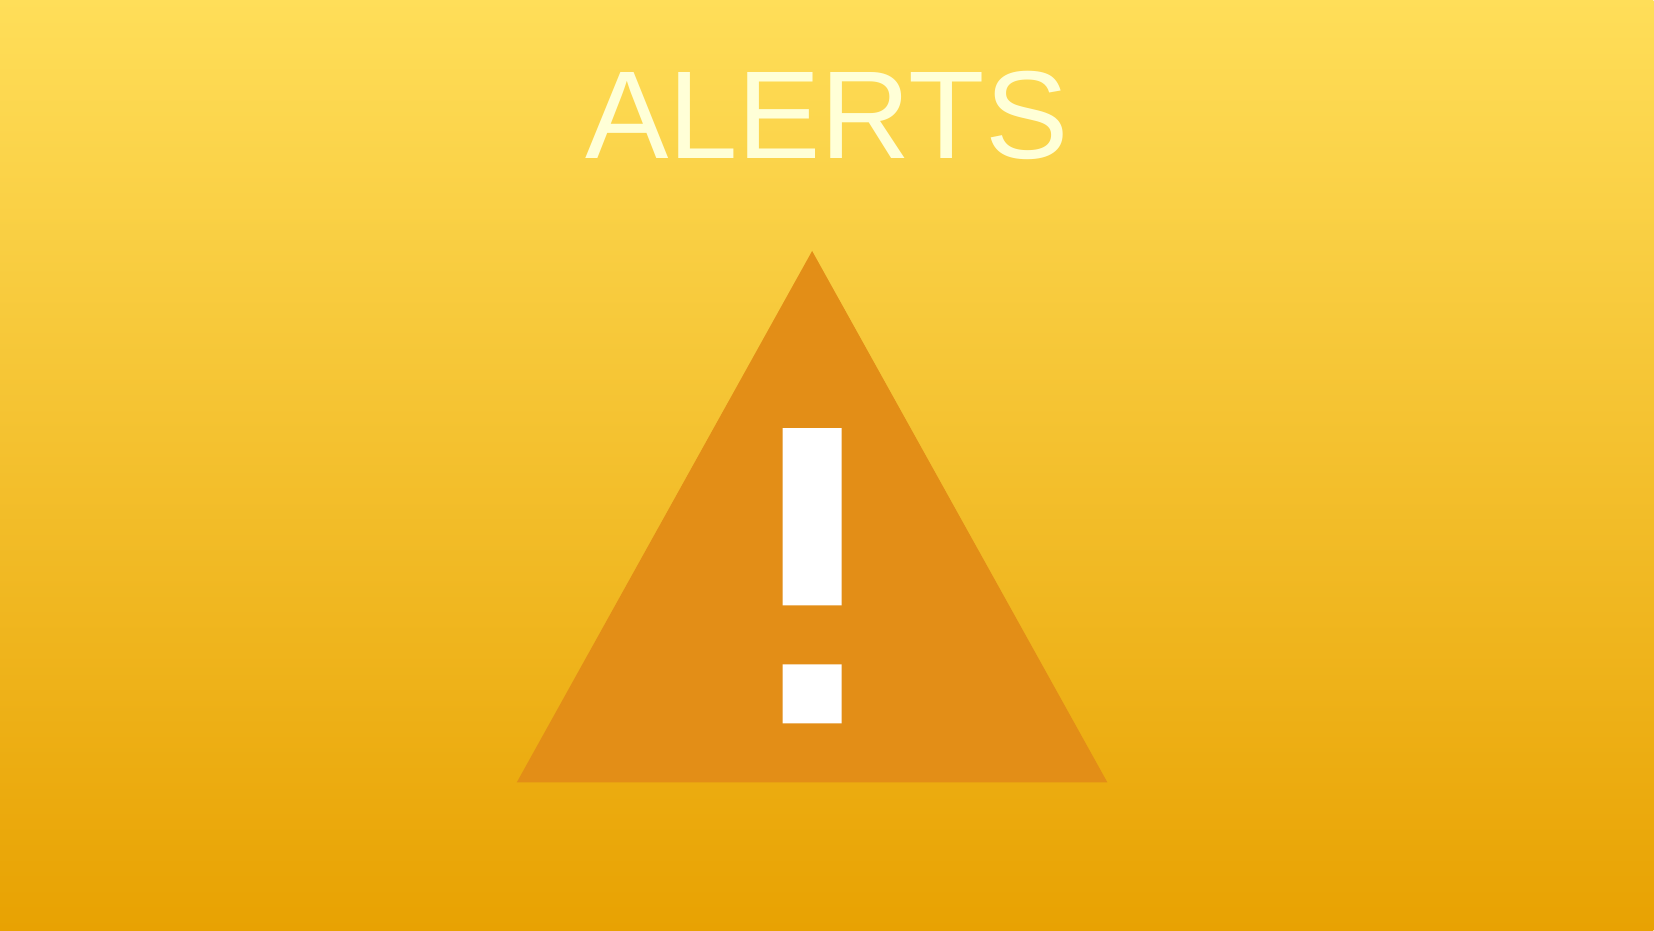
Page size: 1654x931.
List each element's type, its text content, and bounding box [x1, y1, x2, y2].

title ALERTS [82, 37, 1571, 193]
picture [501, 236, 1123, 798]
